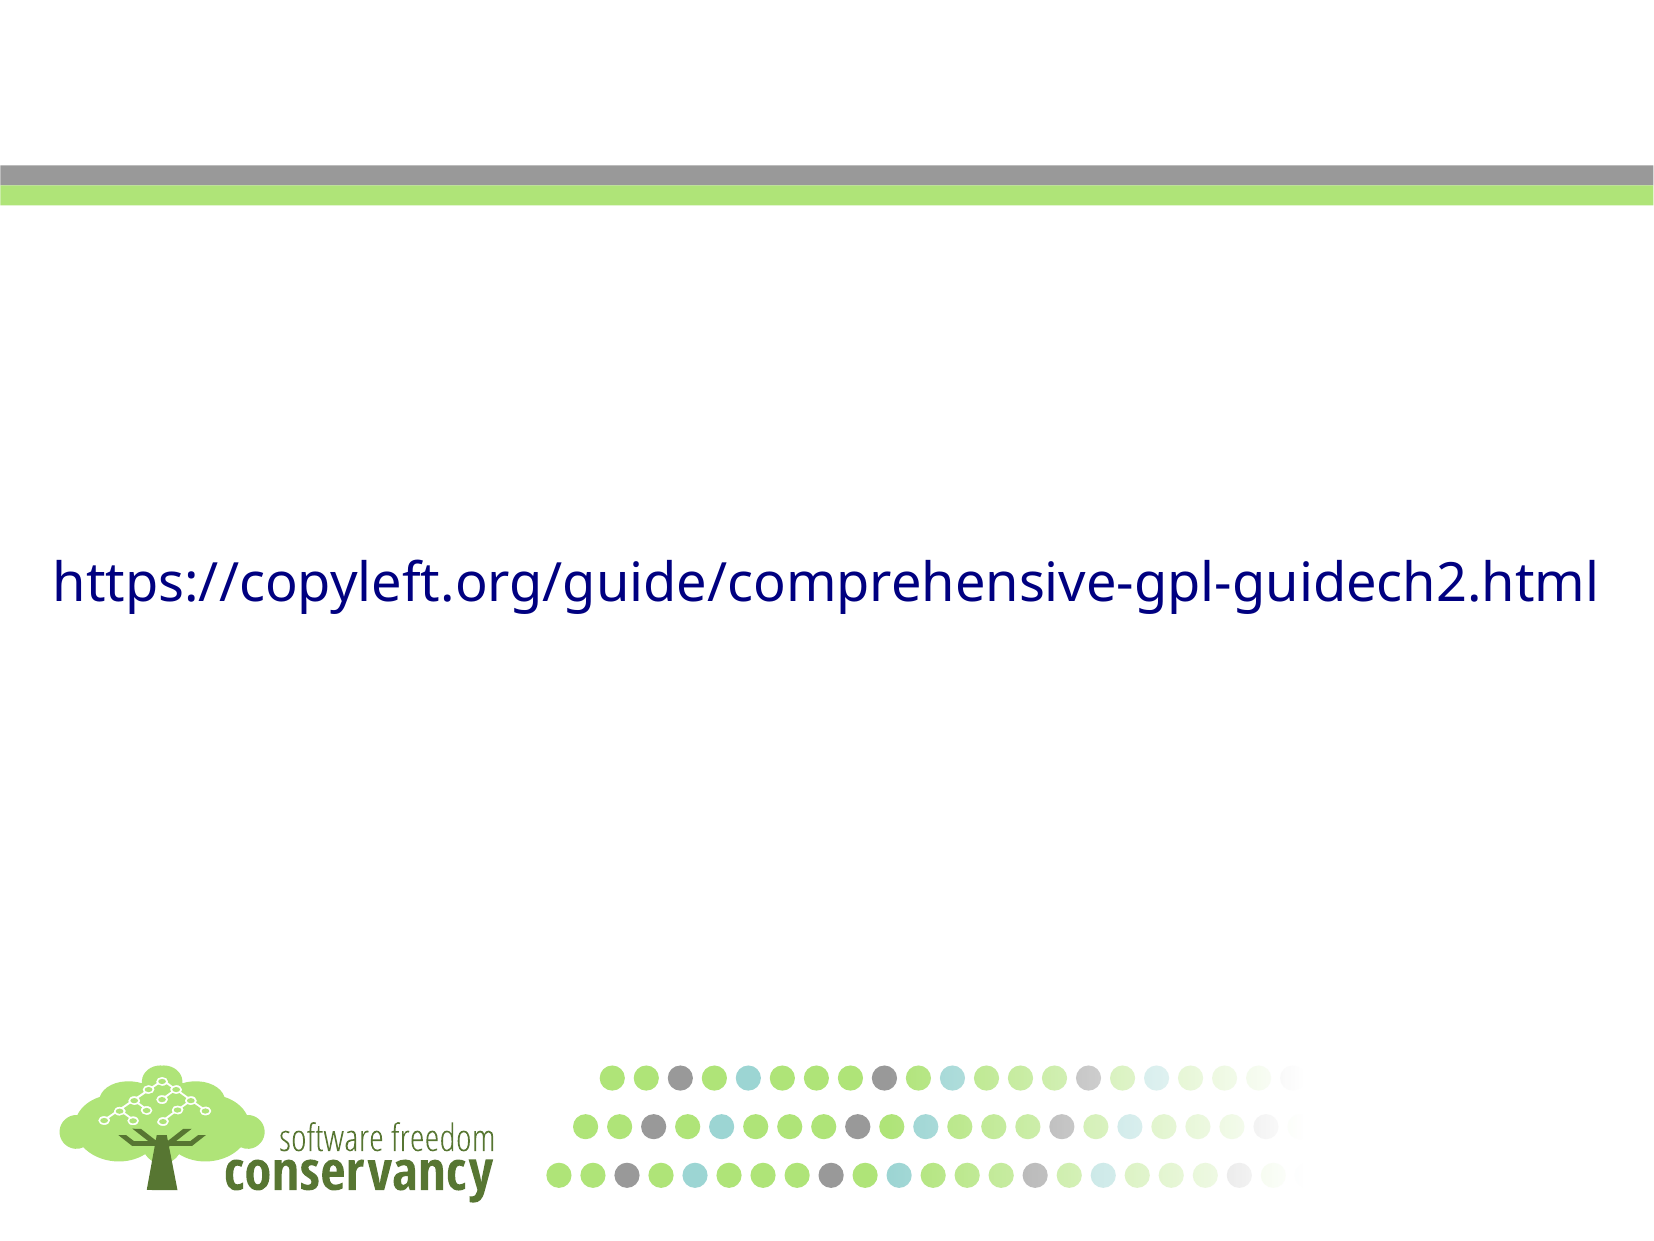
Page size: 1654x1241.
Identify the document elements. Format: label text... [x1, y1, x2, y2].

title https://copyleft.org/guide/comprehensive-gpl-guidech2.html [0, 435, 1654, 727]
